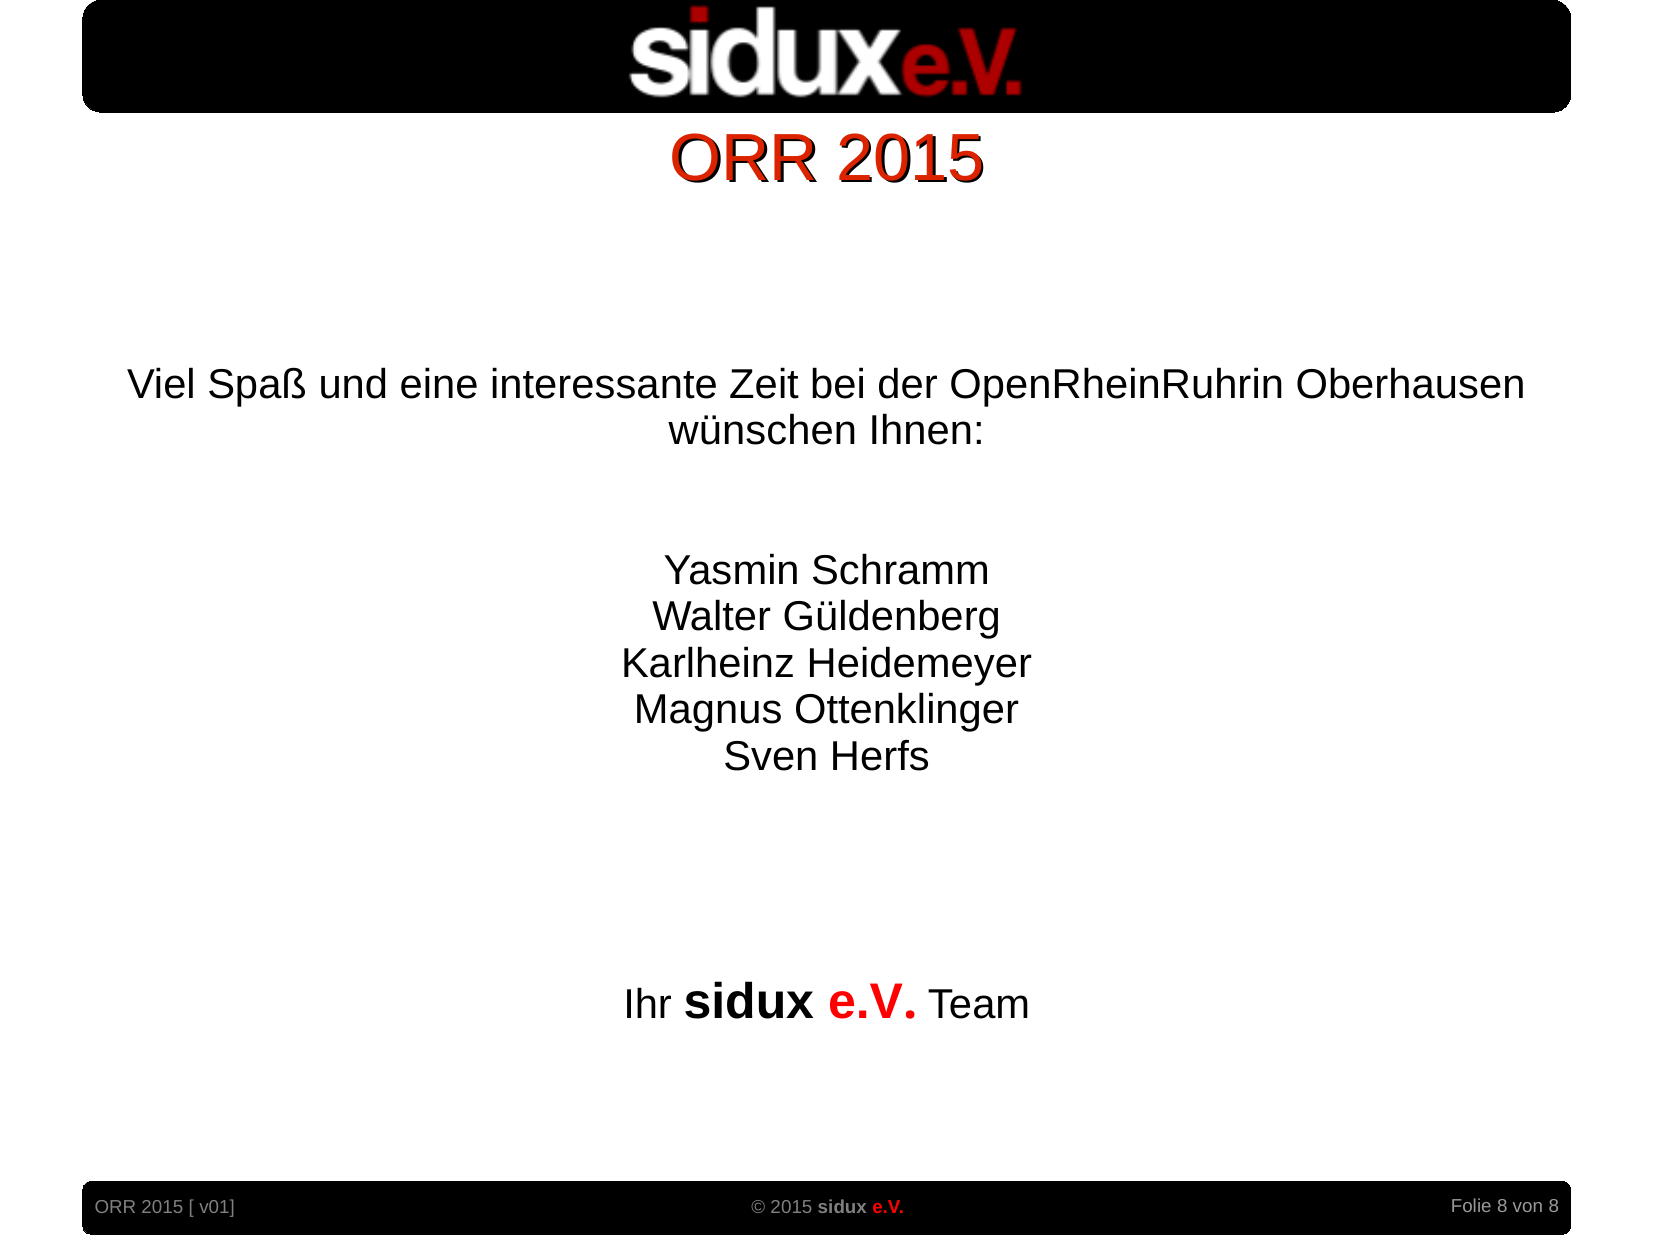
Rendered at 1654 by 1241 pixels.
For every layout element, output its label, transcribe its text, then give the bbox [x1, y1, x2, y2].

picture [609, 0, 1028, 110]
text_box Viel Spaß und eine interessante Zeit bei der OpenRheinRuhrin Oberhausen wünschen Ihnen: Yasmin Schramm Walter Güldenberg Karlheinz Heidemeyer Magnus Ottenklinger Sven Herfs Ihr sidux e.V. Team [82, 224, 1571, 1170]
text_box ORR 2015 [82, 112, 1571, 213]
